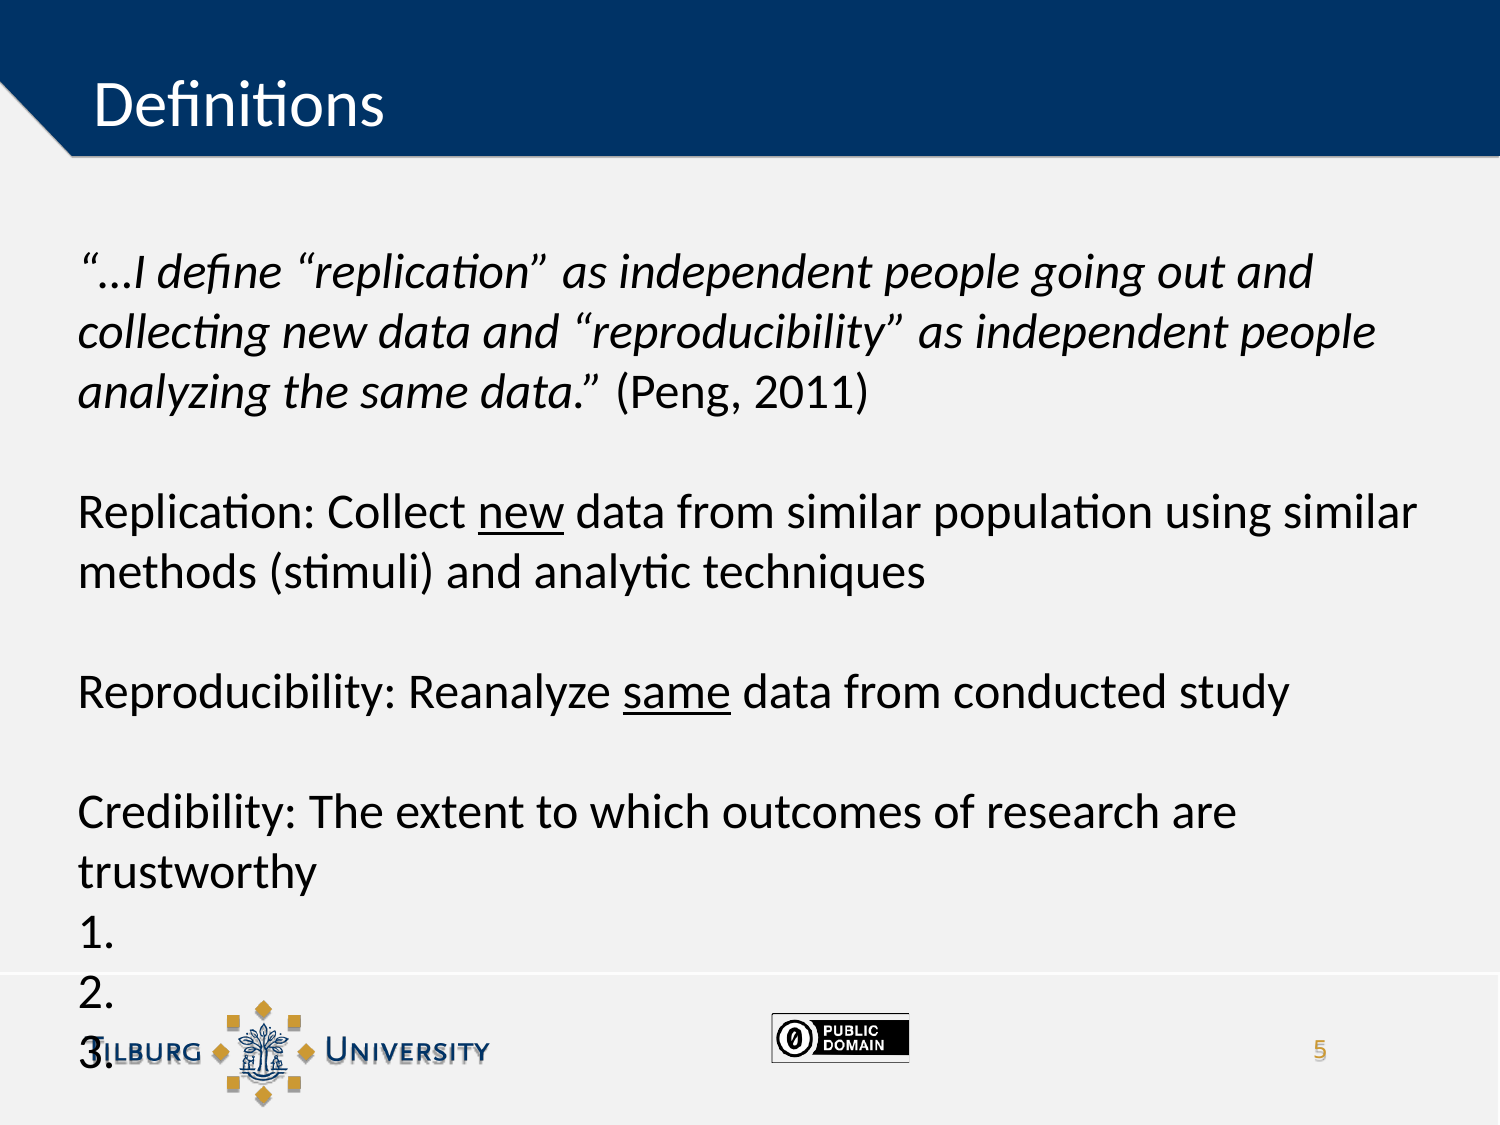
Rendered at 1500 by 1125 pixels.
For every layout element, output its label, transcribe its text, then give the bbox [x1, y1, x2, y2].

text_box Definitions [78, 51, 1398, 148]
text_box “…I define “replication” as independent people going out and collecting new data and “reproducibility” as independent people analyzing the same data.” (Peng, 2011) Replication: Collect new data from similar population using similar methods (stimuli) and analytic techniques Reproducibility: Reanalyze same data from conducted study Credibility: The extent to which outcomes of research are trustworthy [62, 230, 1465, 1094]
